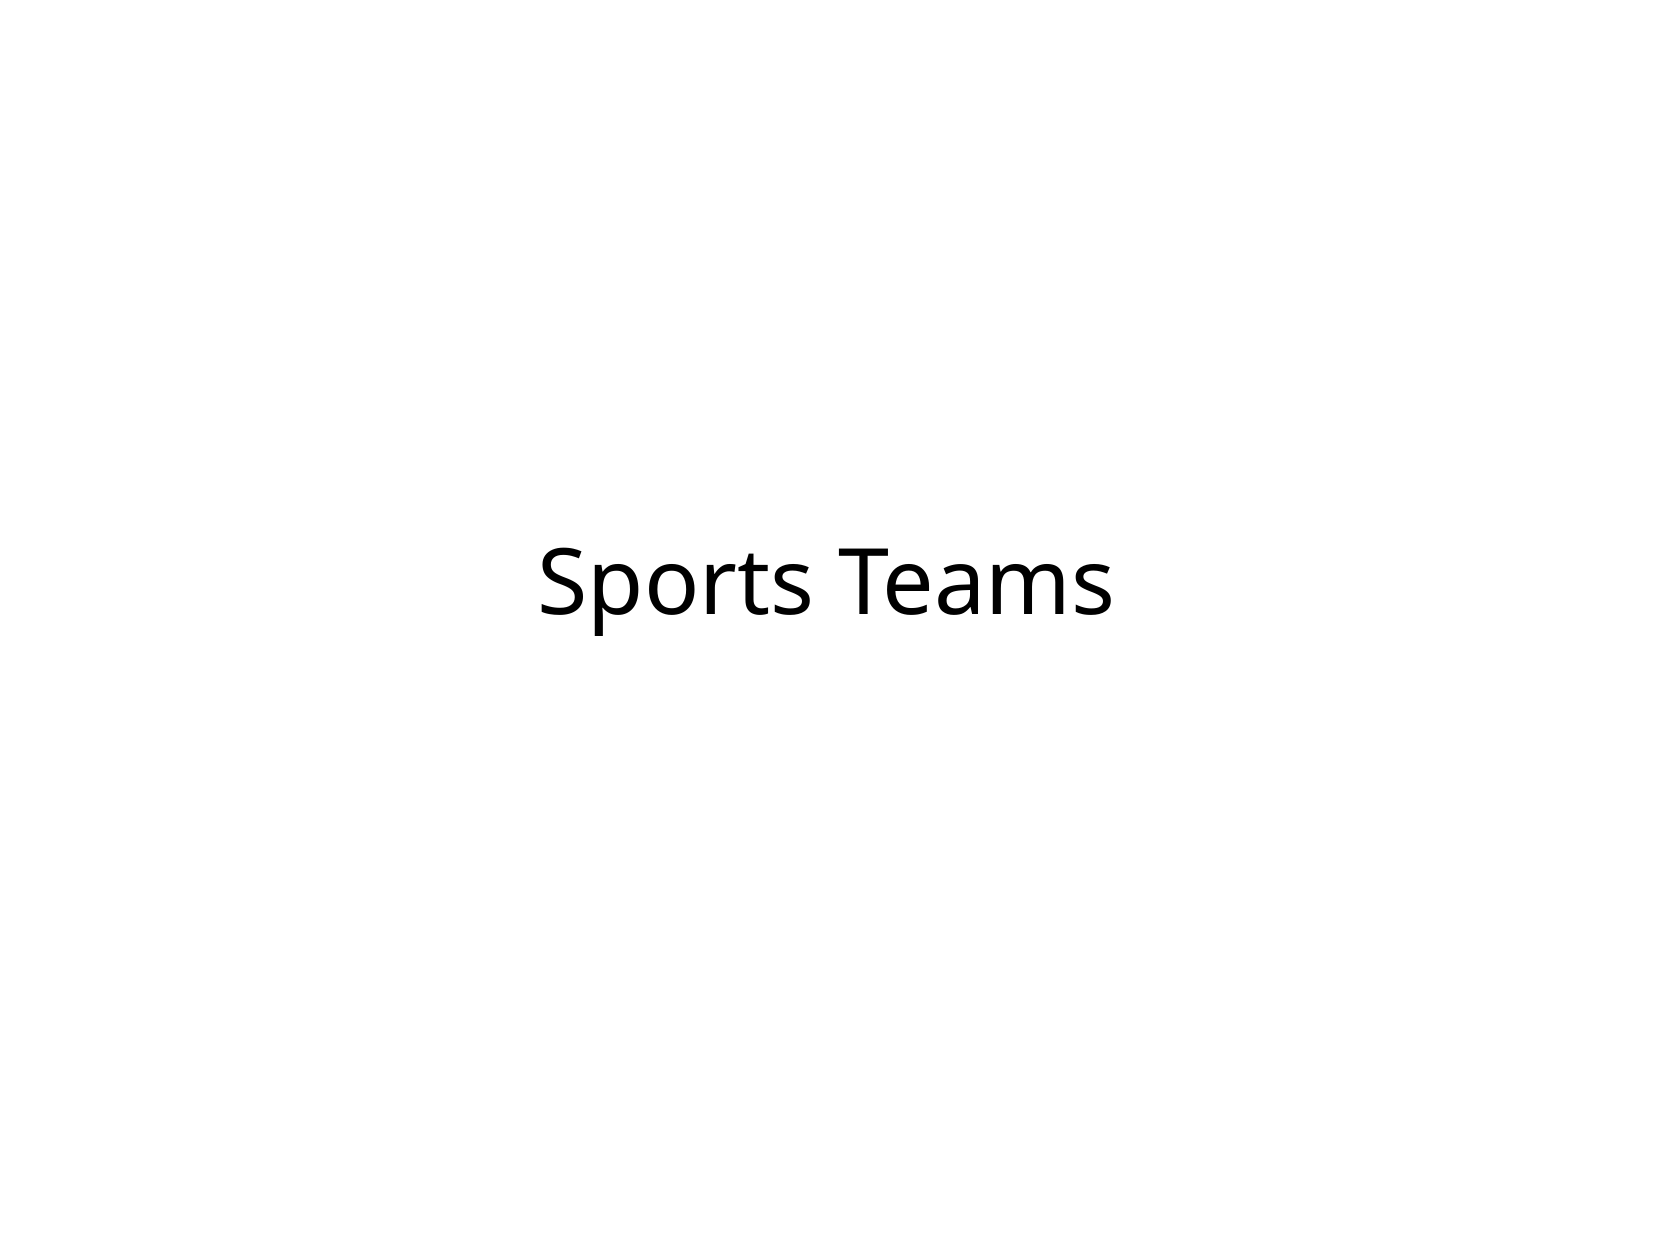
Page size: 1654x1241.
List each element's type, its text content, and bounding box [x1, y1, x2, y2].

subtitle Sports Teams [82, 56, 1571, 1102]
